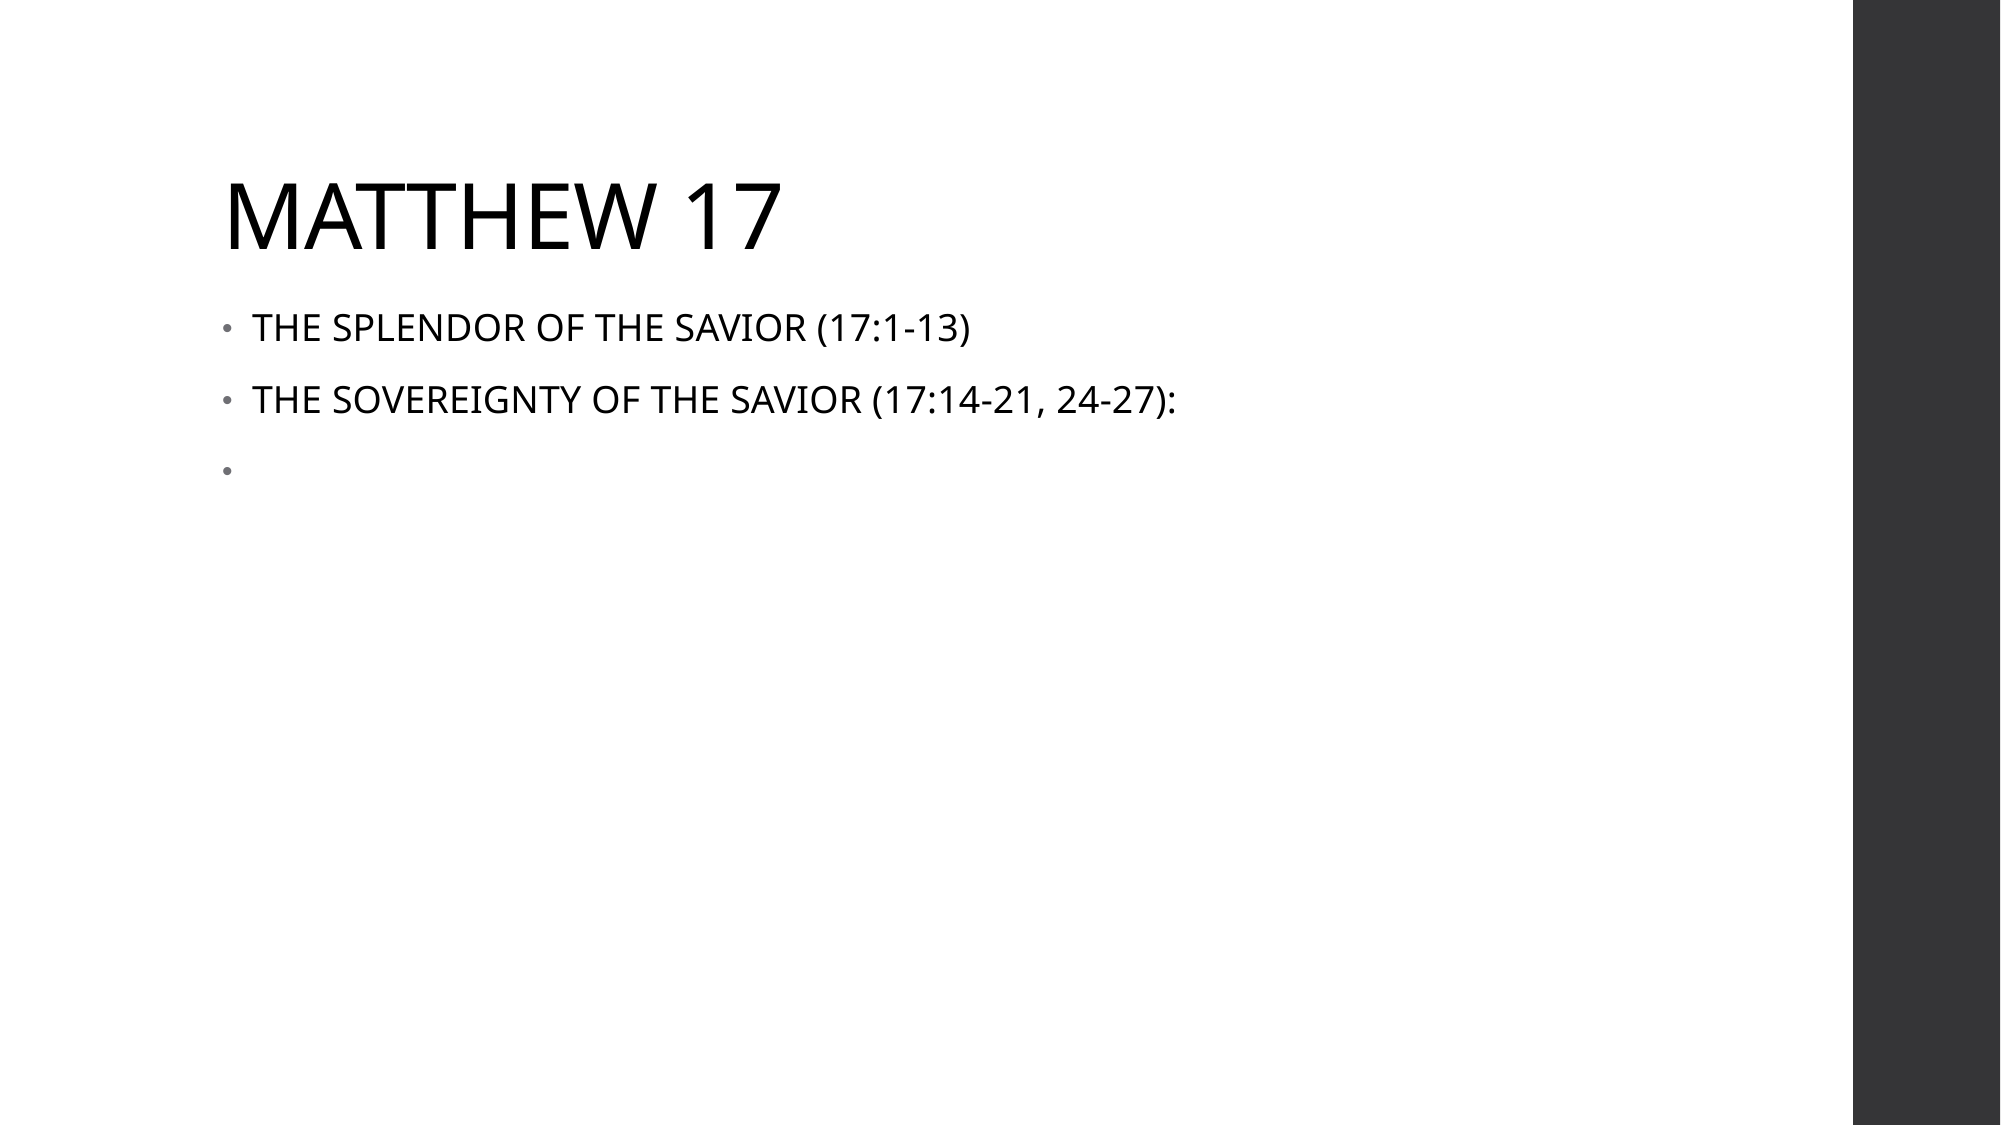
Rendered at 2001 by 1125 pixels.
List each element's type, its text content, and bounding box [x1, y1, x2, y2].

title MATTHEW 17 [206, 60, 1797, 278]
list THE SPLENDOR OF THE SAVIOR (17:1-13) THE SOVEREIGNTY OF THE SAVIOR (17:14-21, 24-27): [206, 299, 1617, 1014]
